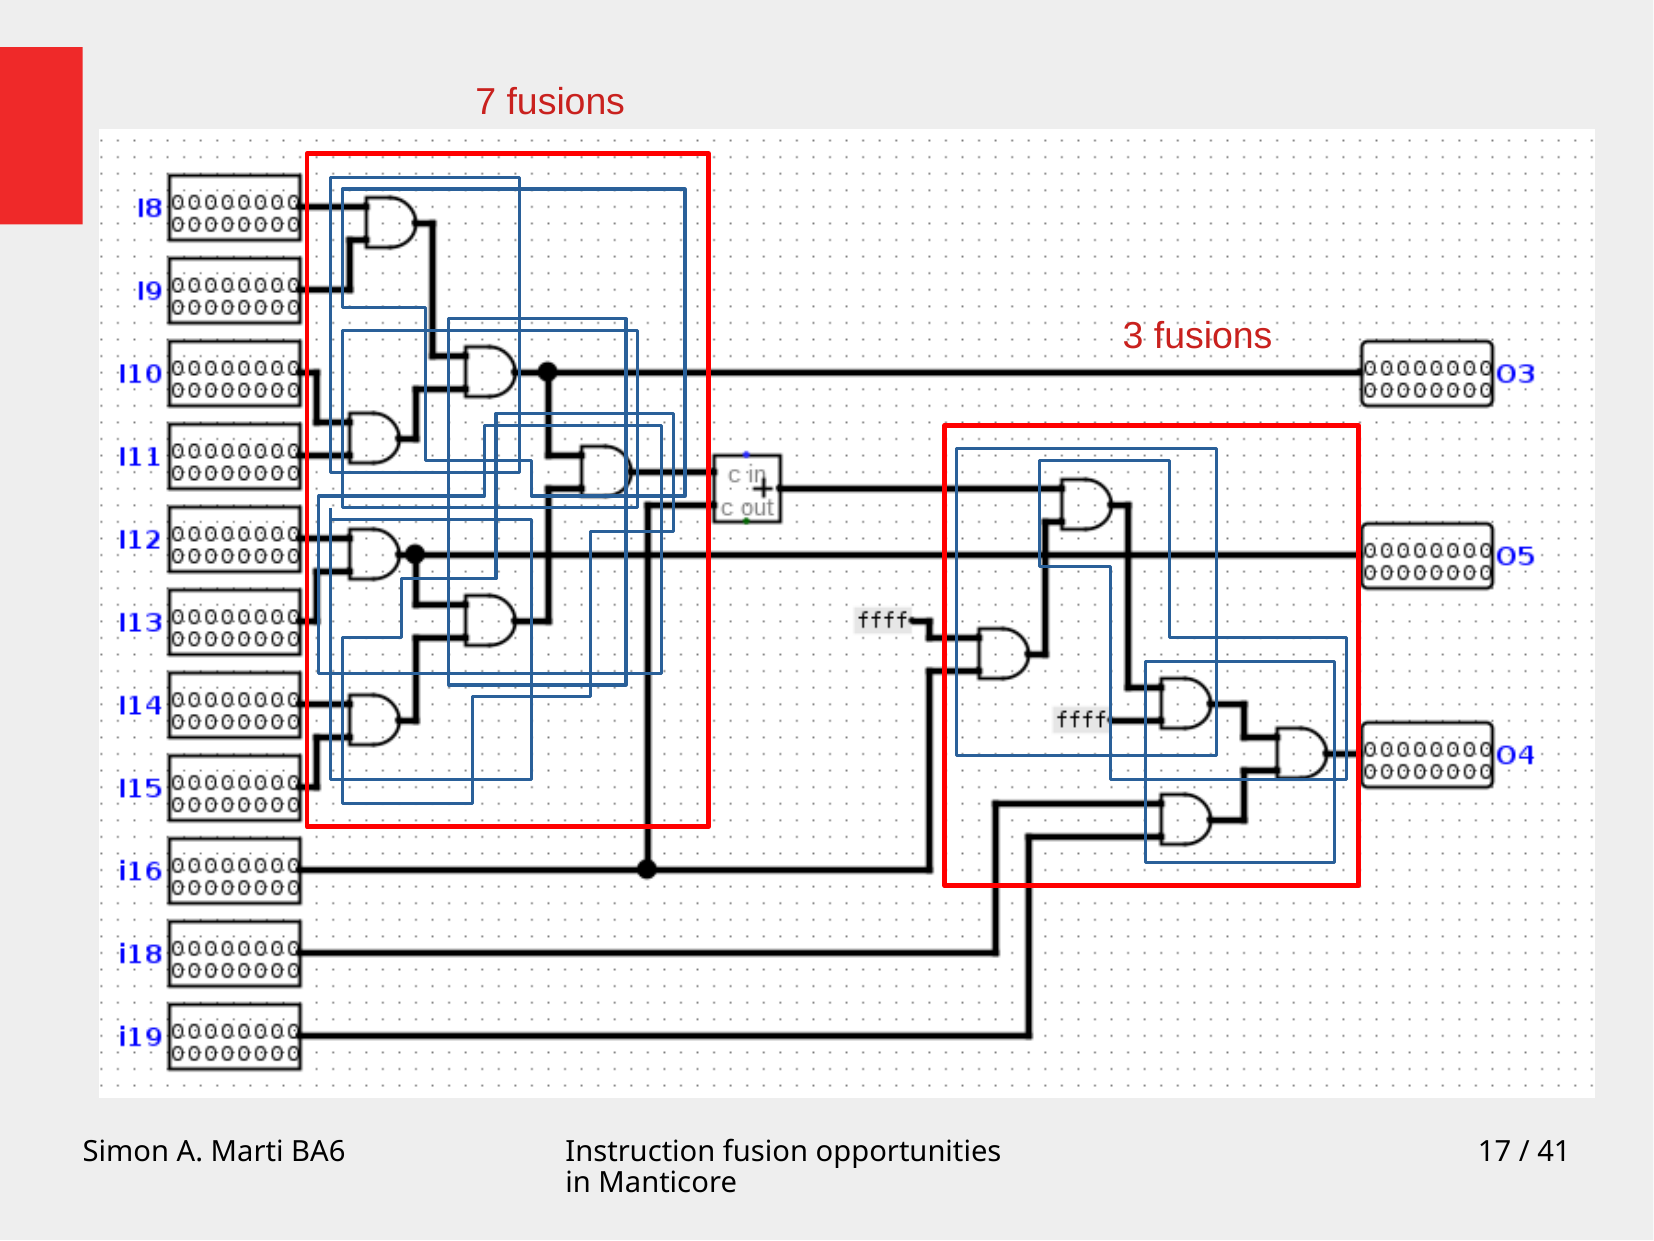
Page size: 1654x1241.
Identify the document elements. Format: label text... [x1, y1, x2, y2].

picture [99, 129, 1595, 1098]
text_box 3 fusions [1107, 307, 1288, 364]
text_box 7 fusions [460, 73, 641, 130]
